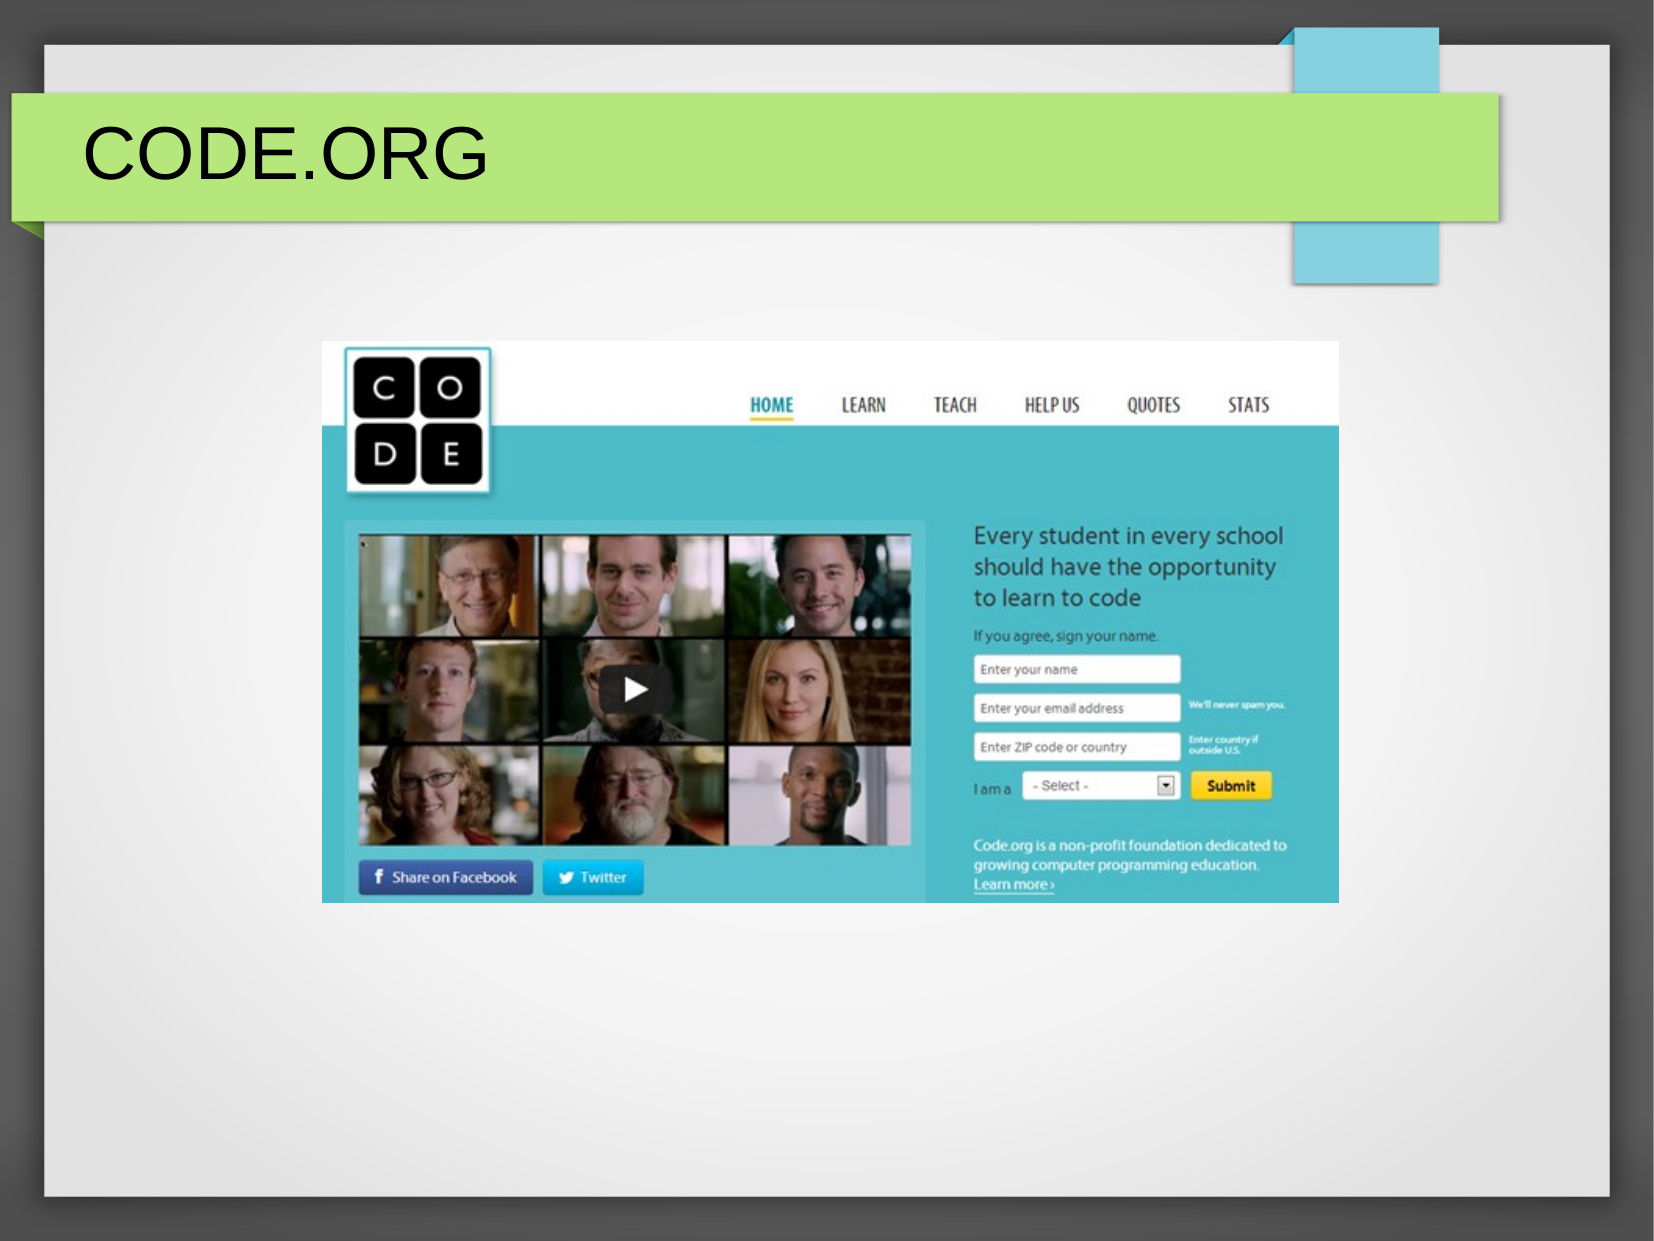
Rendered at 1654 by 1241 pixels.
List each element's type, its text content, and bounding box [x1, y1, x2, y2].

title CODE.ORG [82, 94, 1264, 213]
picture [0, 0, 1654, 1241]
